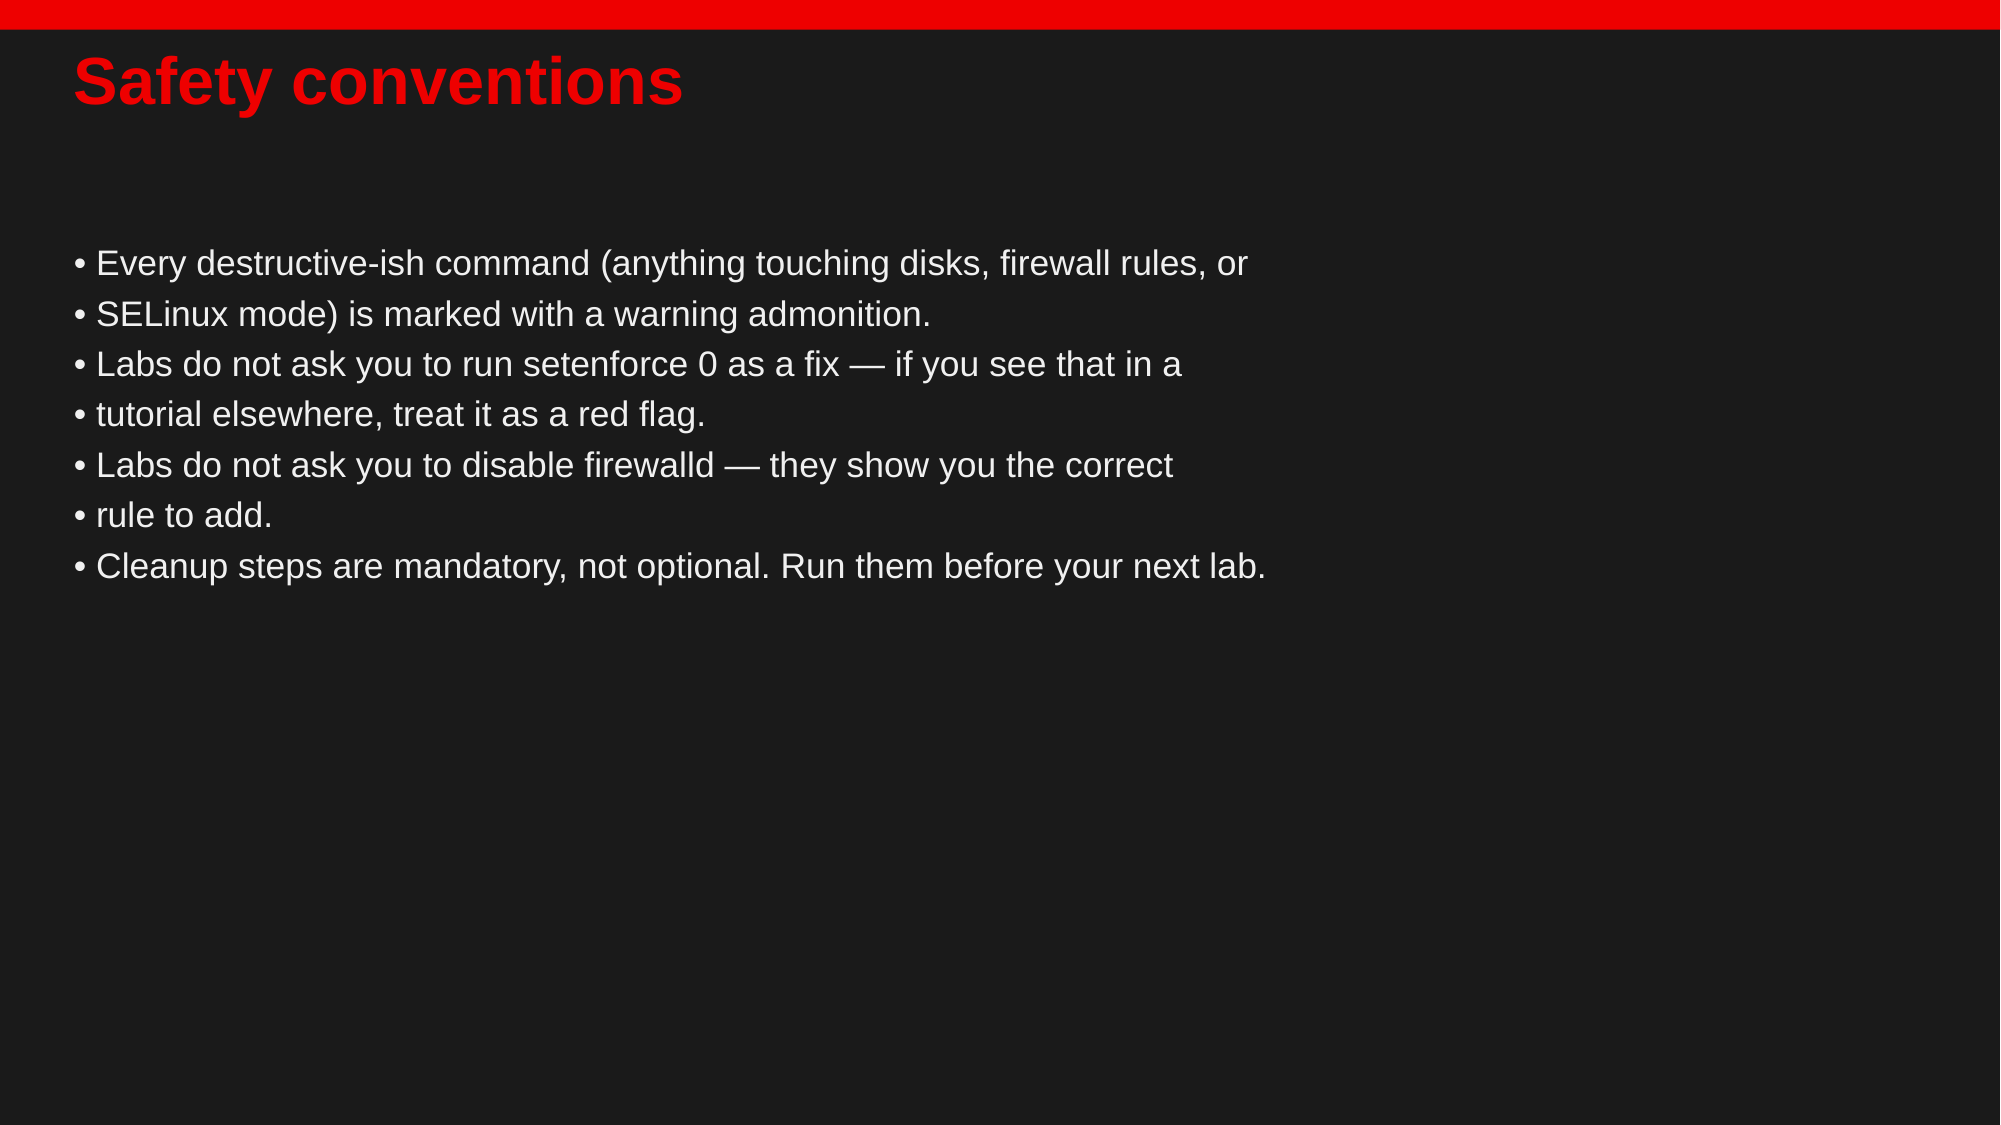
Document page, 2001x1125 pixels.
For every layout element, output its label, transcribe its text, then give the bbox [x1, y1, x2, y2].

text_box [0, 0, 2001, 30]
text_box Safety conventions [59, 36, 1942, 208]
text_box • Every destructive-ish command (anything touching disks, firewall rules, or • SELinux mode) is marked with a warning admonition. • Labs do not ask you to run setenforce 0 as a fix — if you see that in a • tutorial elsewhere, treat it as a red flag. • Labs do not ask you to disable firewalld — they show you the correct • rule to add. • Cleanup steps are mandatory, not optional. Run them before your next lab. [59, 236, 1942, 1037]
